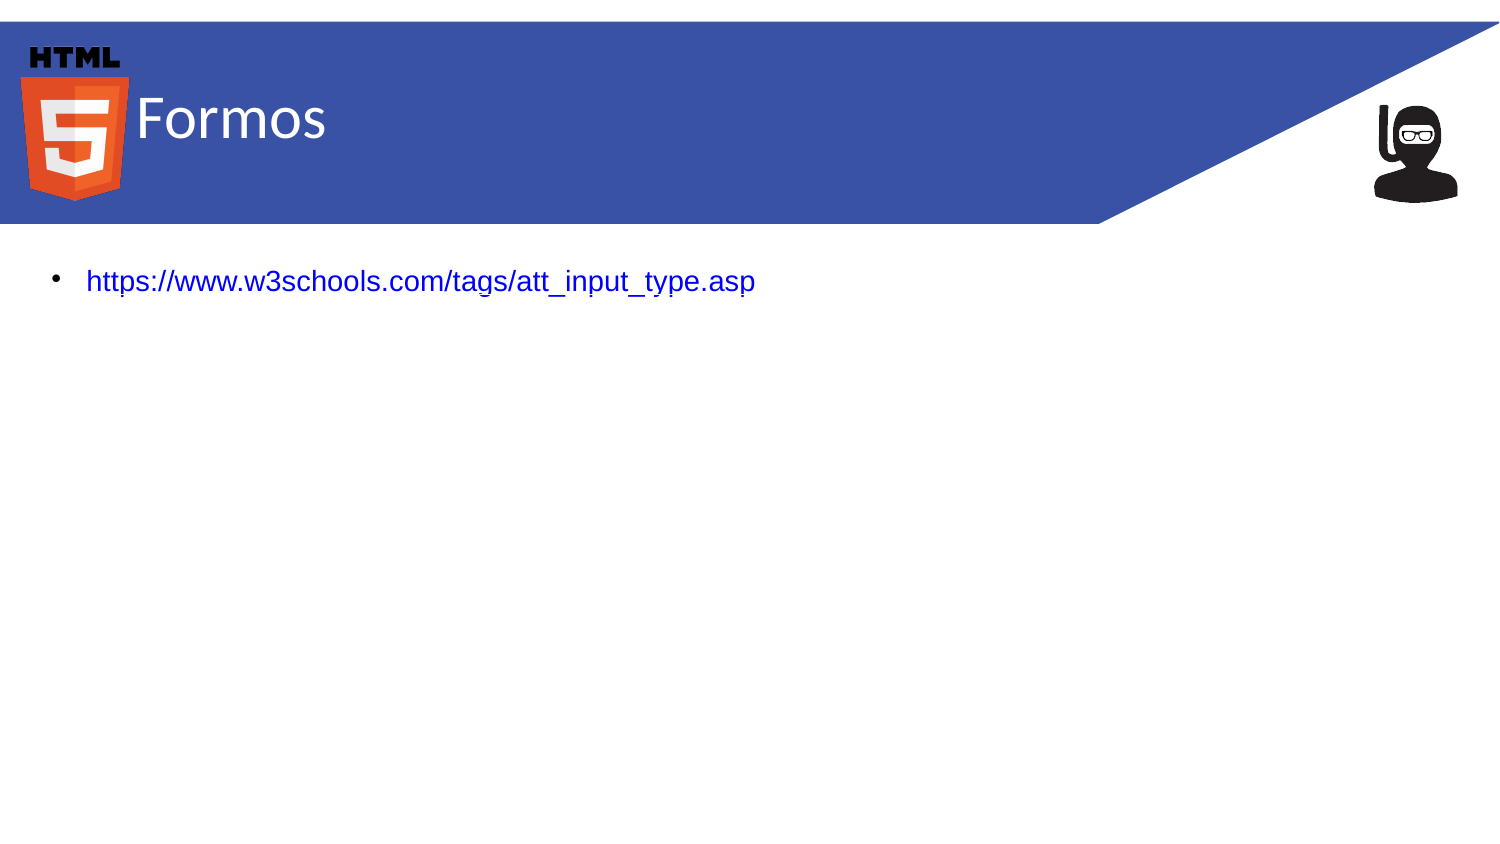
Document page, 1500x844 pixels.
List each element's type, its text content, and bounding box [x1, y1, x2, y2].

text_box [1096, 167, 1500, 227]
text_box https://www.w3schools.com/tags/att_input_type.asp [36, 247, 1389, 789]
picture [20, 46, 130, 201]
text_box [1404, 24, 1500, 72]
text_box Formos [130, 72, 1500, 167]
picture [1326, 167, 1500, 211]
